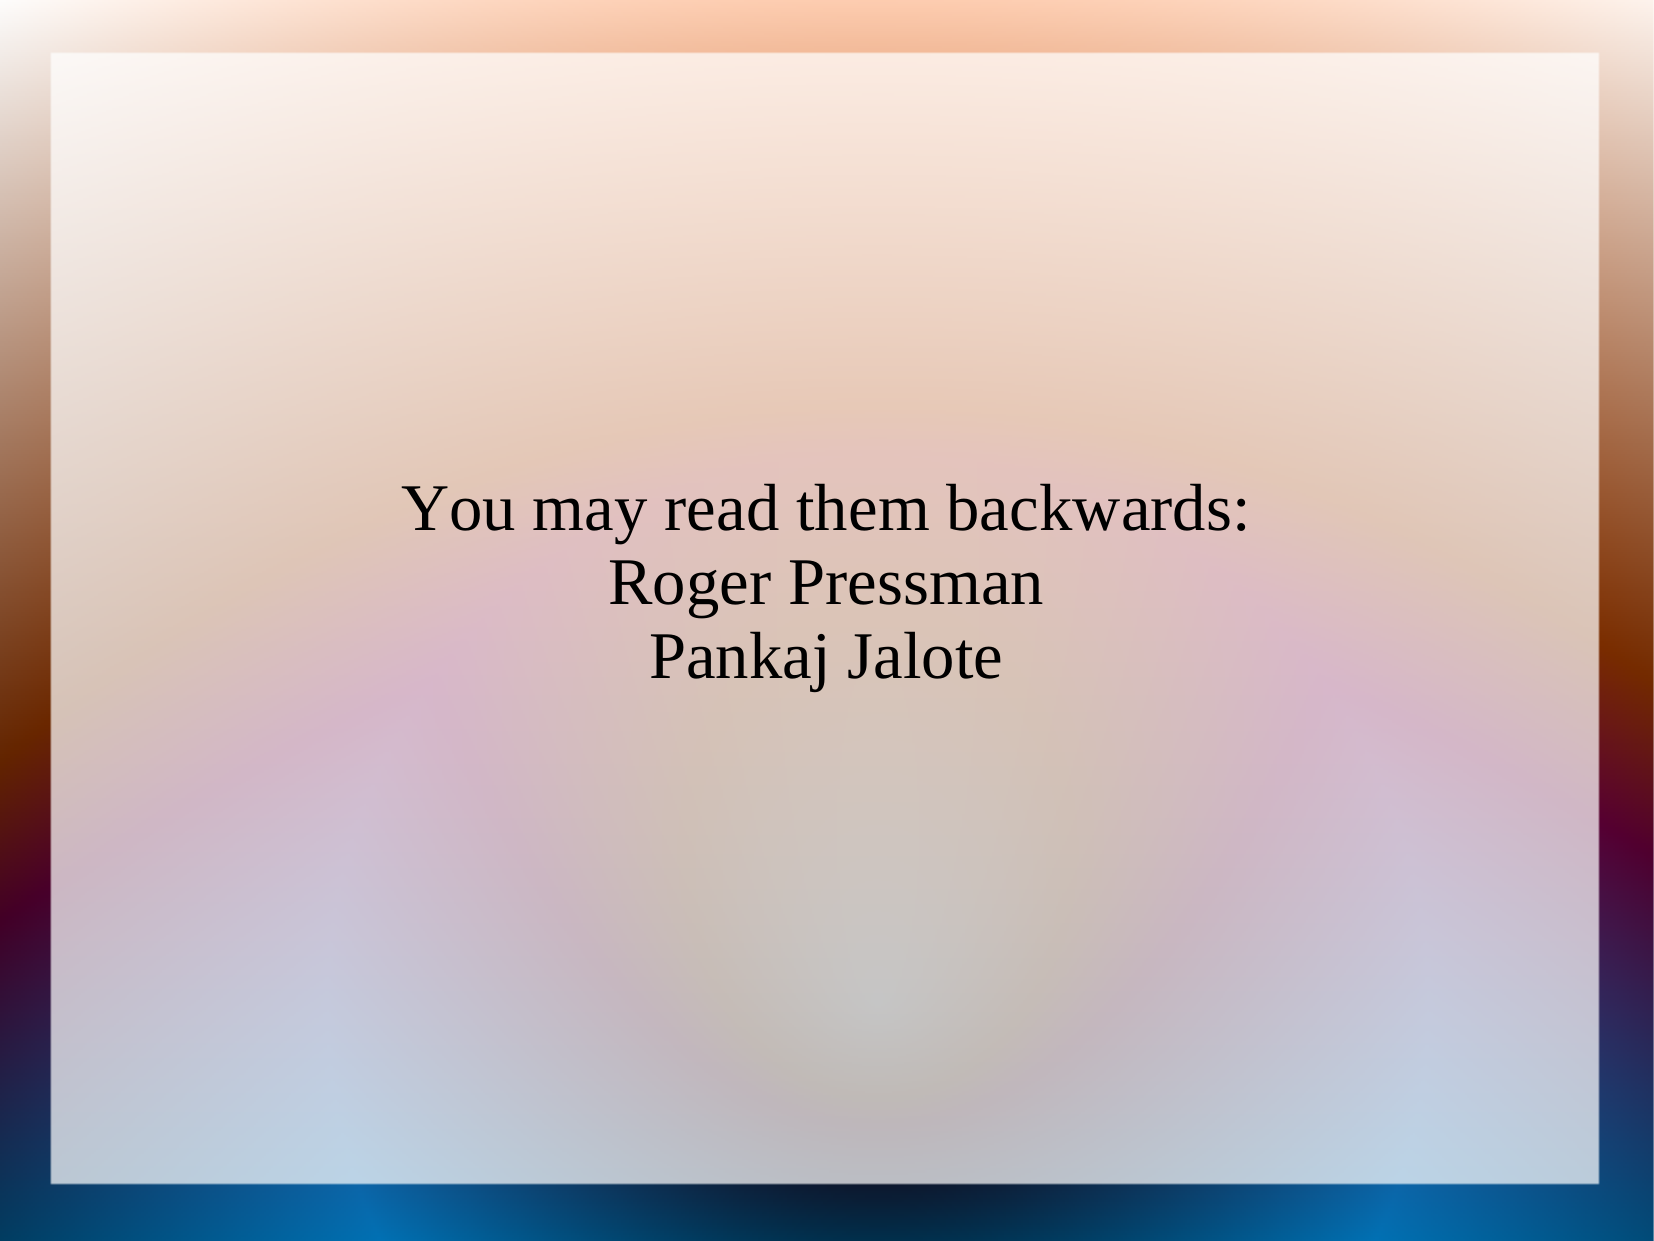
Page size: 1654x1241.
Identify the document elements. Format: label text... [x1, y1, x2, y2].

subtitle You may read them backwards: Roger Pressman Pankaj Jalote [82, 55, 1571, 1109]
picture [0, 0, 1654, 1241]
